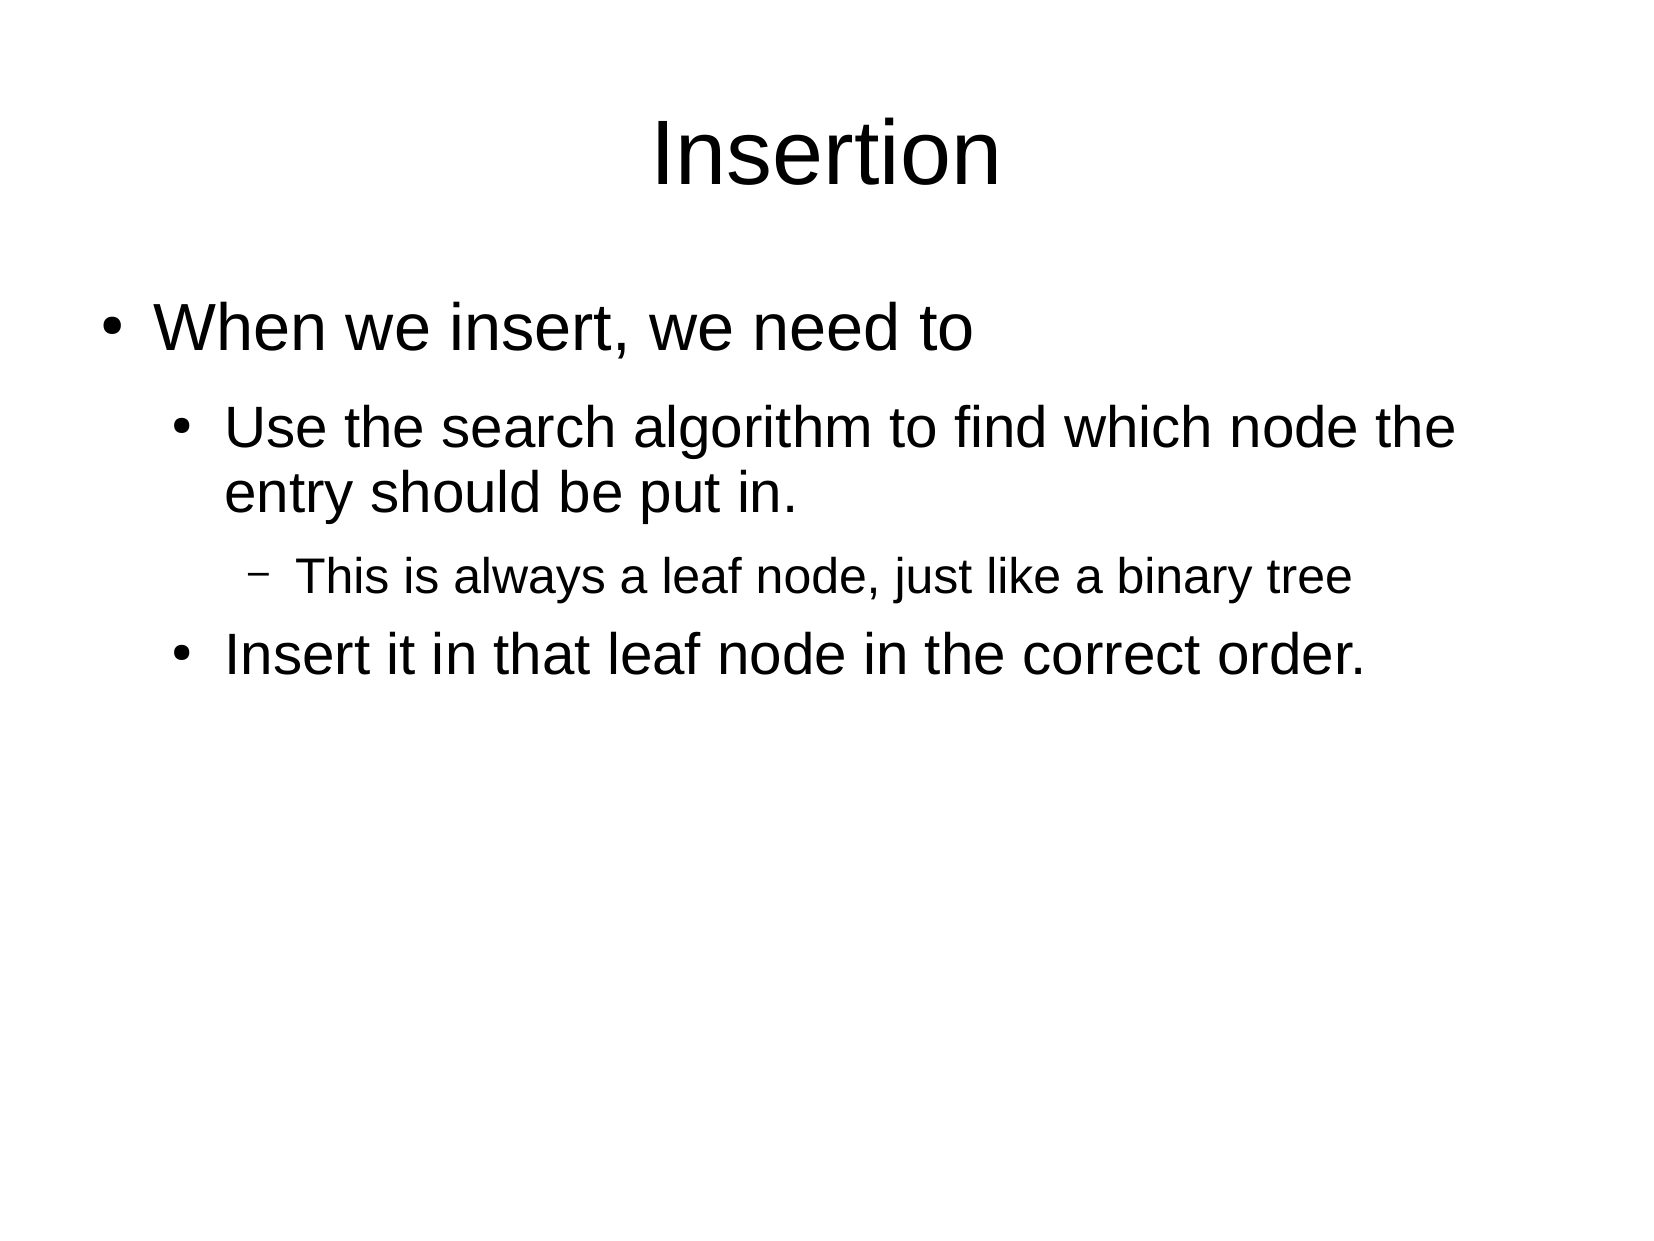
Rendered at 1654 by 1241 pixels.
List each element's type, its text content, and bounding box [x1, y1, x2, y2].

title Insertion [82, 56, 1571, 250]
list When we insert, we need to Use the search algorithm to find which node the entry should be put in. This is always a leaf node, just like a binary tree Insert it in that leaf node in the correct order. [82, 290, 1571, 1094]
